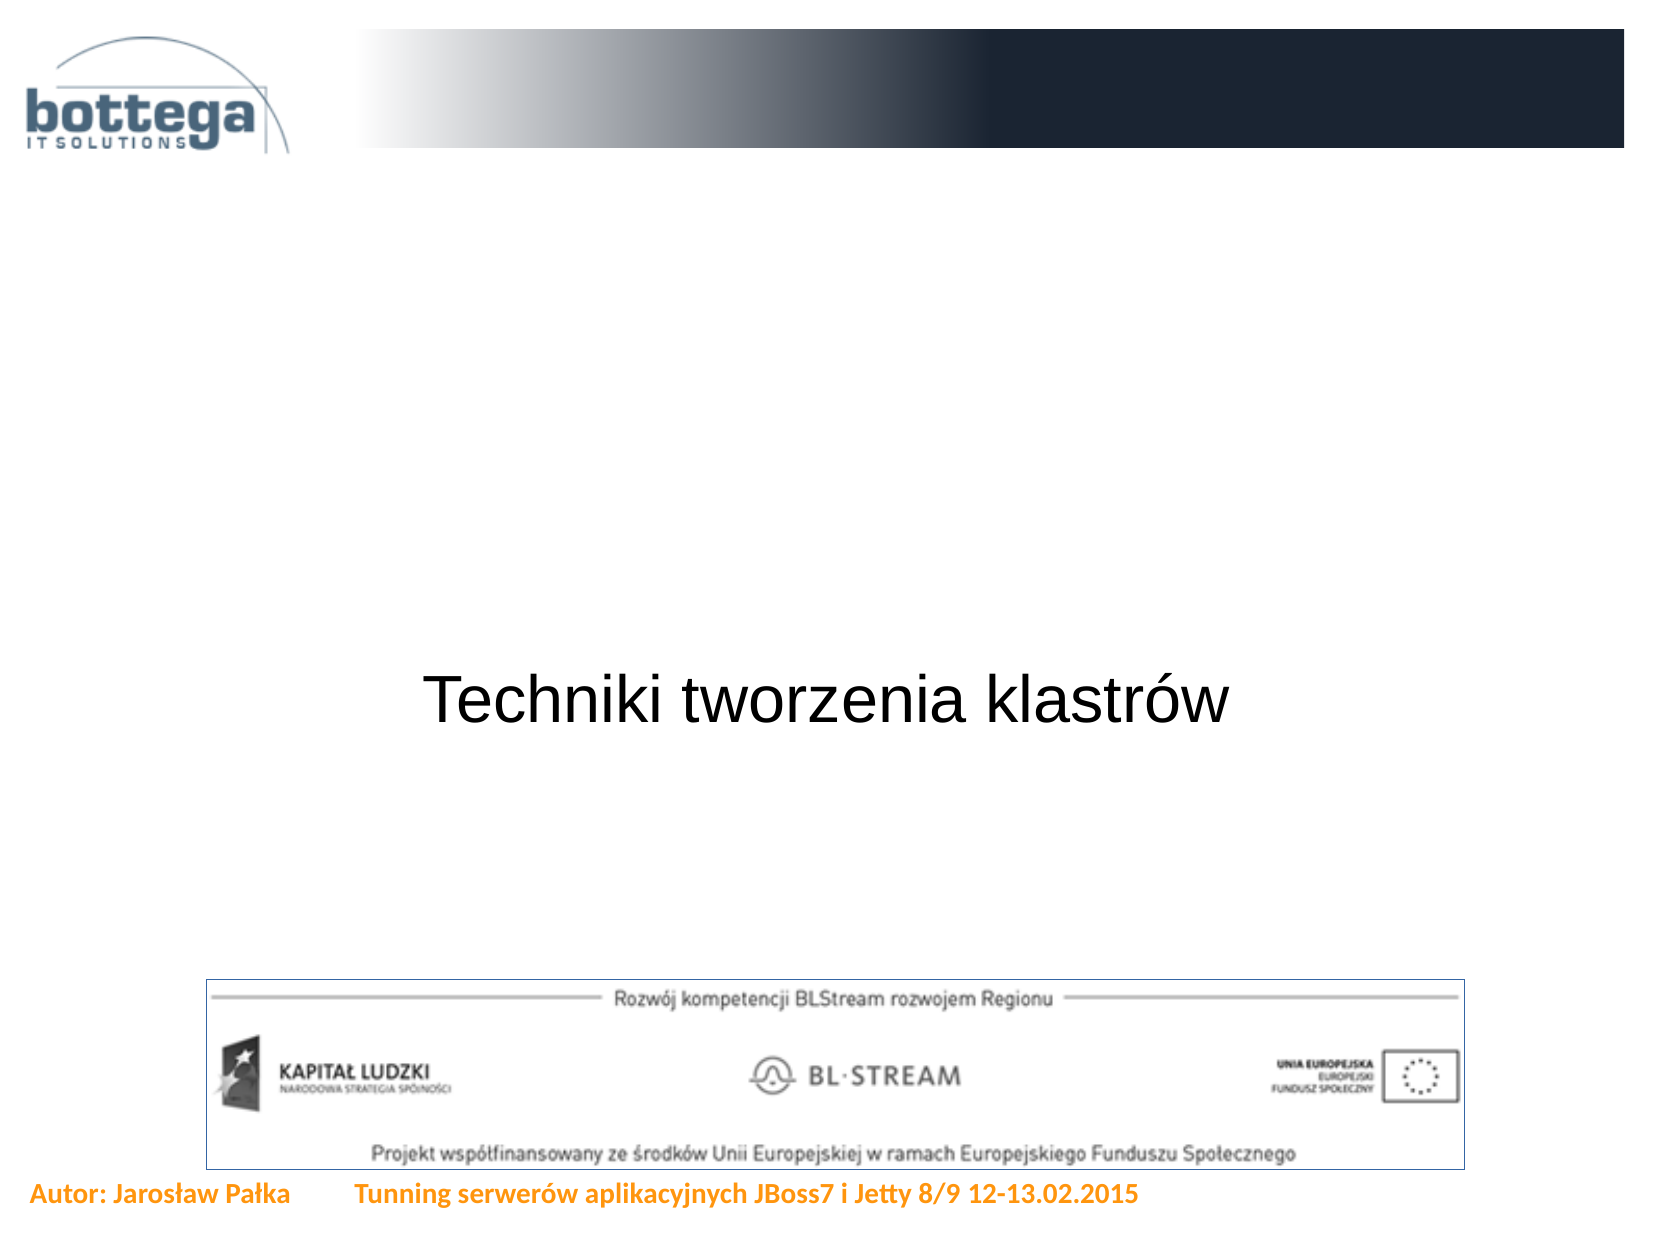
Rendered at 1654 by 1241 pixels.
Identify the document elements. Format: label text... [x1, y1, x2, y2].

picture [17, 29, 296, 160]
subtitle Techniki tworzenia klastrów [82, 290, 1571, 1109]
picture [207, 1109, 1464, 1169]
